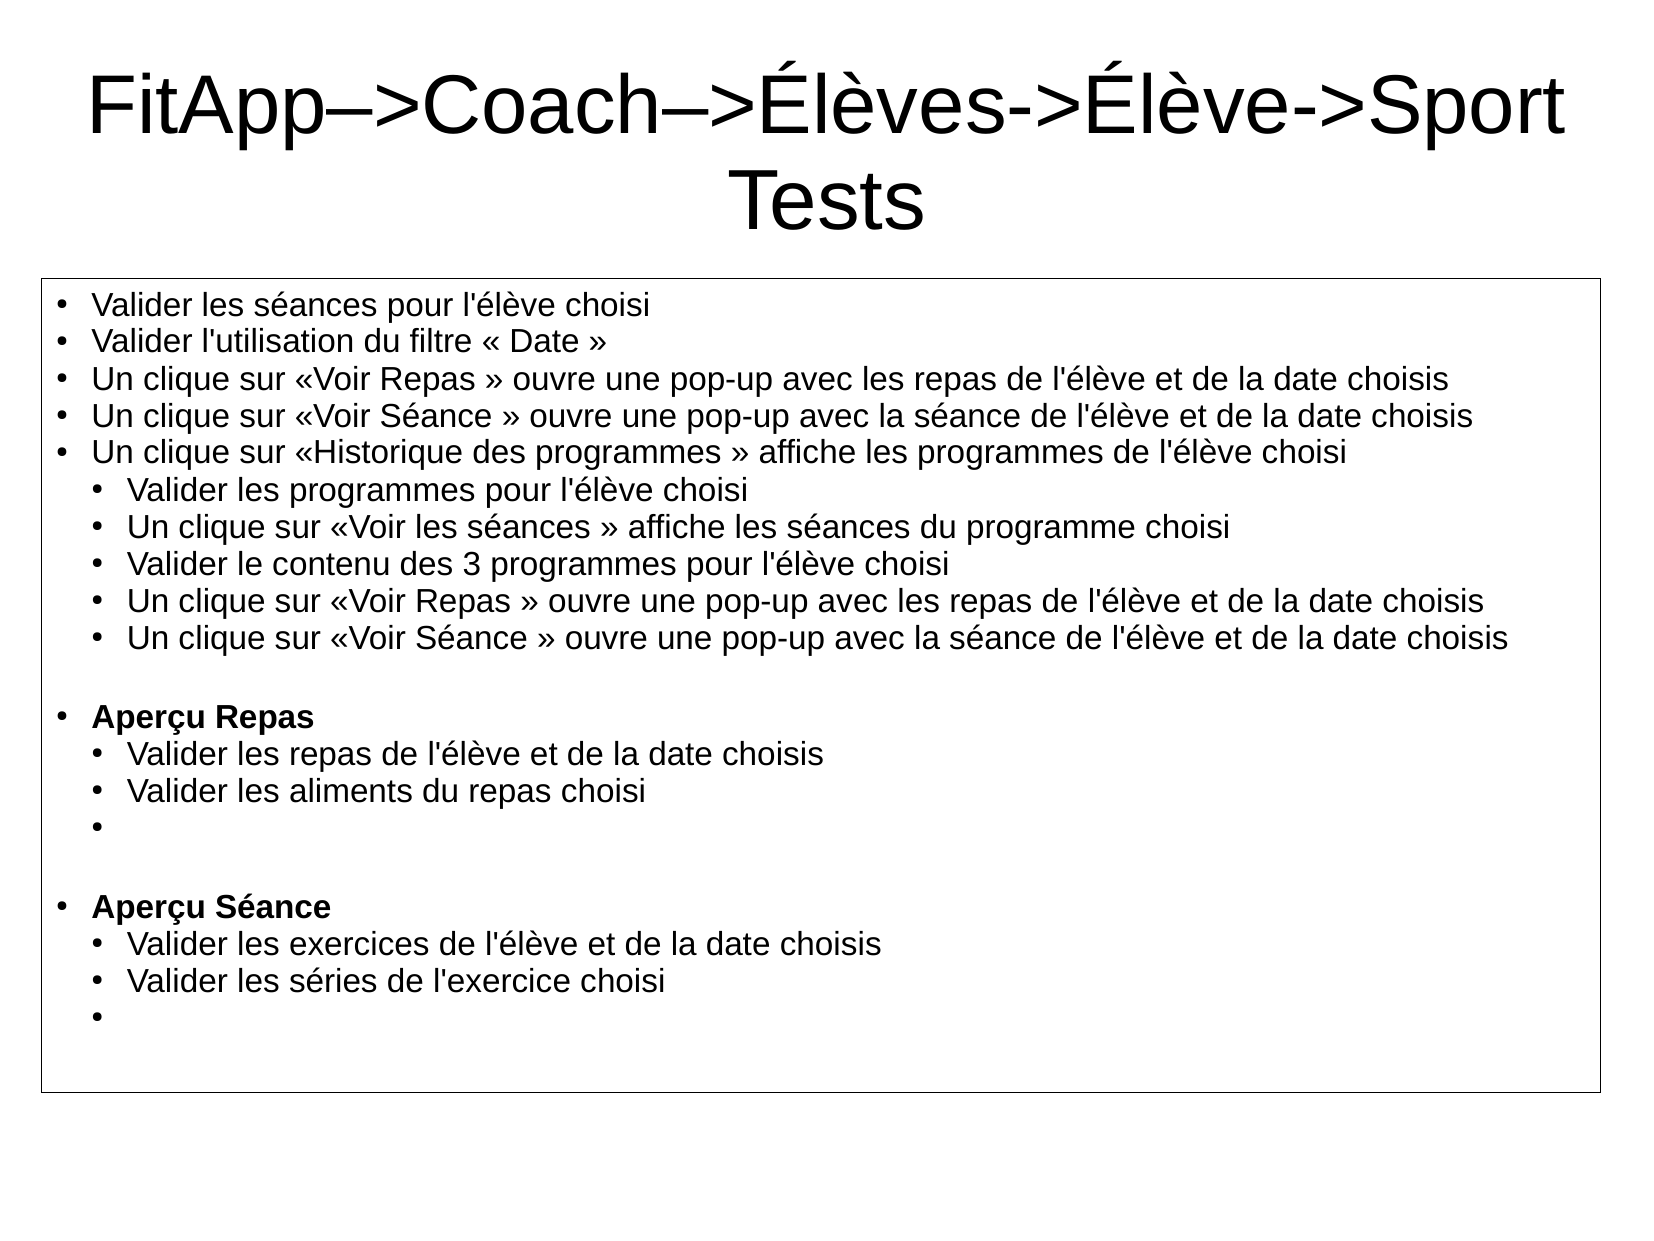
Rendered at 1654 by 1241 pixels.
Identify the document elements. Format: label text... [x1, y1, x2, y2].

text_box Valider les séances pour l'élève choisi Valider l'utilisation du filtre « Date » Un clique sur «Voir Repas » ouvre une pop-up avec les repas de l'élève et de la date choisis Un clique sur «Voir Séance » ouvre une pop-up avec la séance de l'élève et de la date choisis Un clique sur «Historique des programmes » affiche les programmes de l'élève choisi Valider les programmes pour l'élève choisi Un clique sur «Voir les séances » affiche les séances du programme choisi Valider le contenu des 3 programmes pour l'élève choisi Un clique sur «Voir Repas » ouvre une pop-up avec les repas de l'élève et de la date choisis Un clique sur «Voir Séance » ouvre une pop-up avec la séance de l'élève et de la date choisis Aperçu Repas Valider les repas de l'élève et de la date choisis Valider les aliments du repas choisi Aperçu Séance Valider les exercices de l'élève et de la date choisis Valider les séries de l'exercice choisi [41, 278, 1601, 1093]
title FitApp–>Coach–>Élèves->Élève->Sport Tests [59, 9, 1595, 278]
